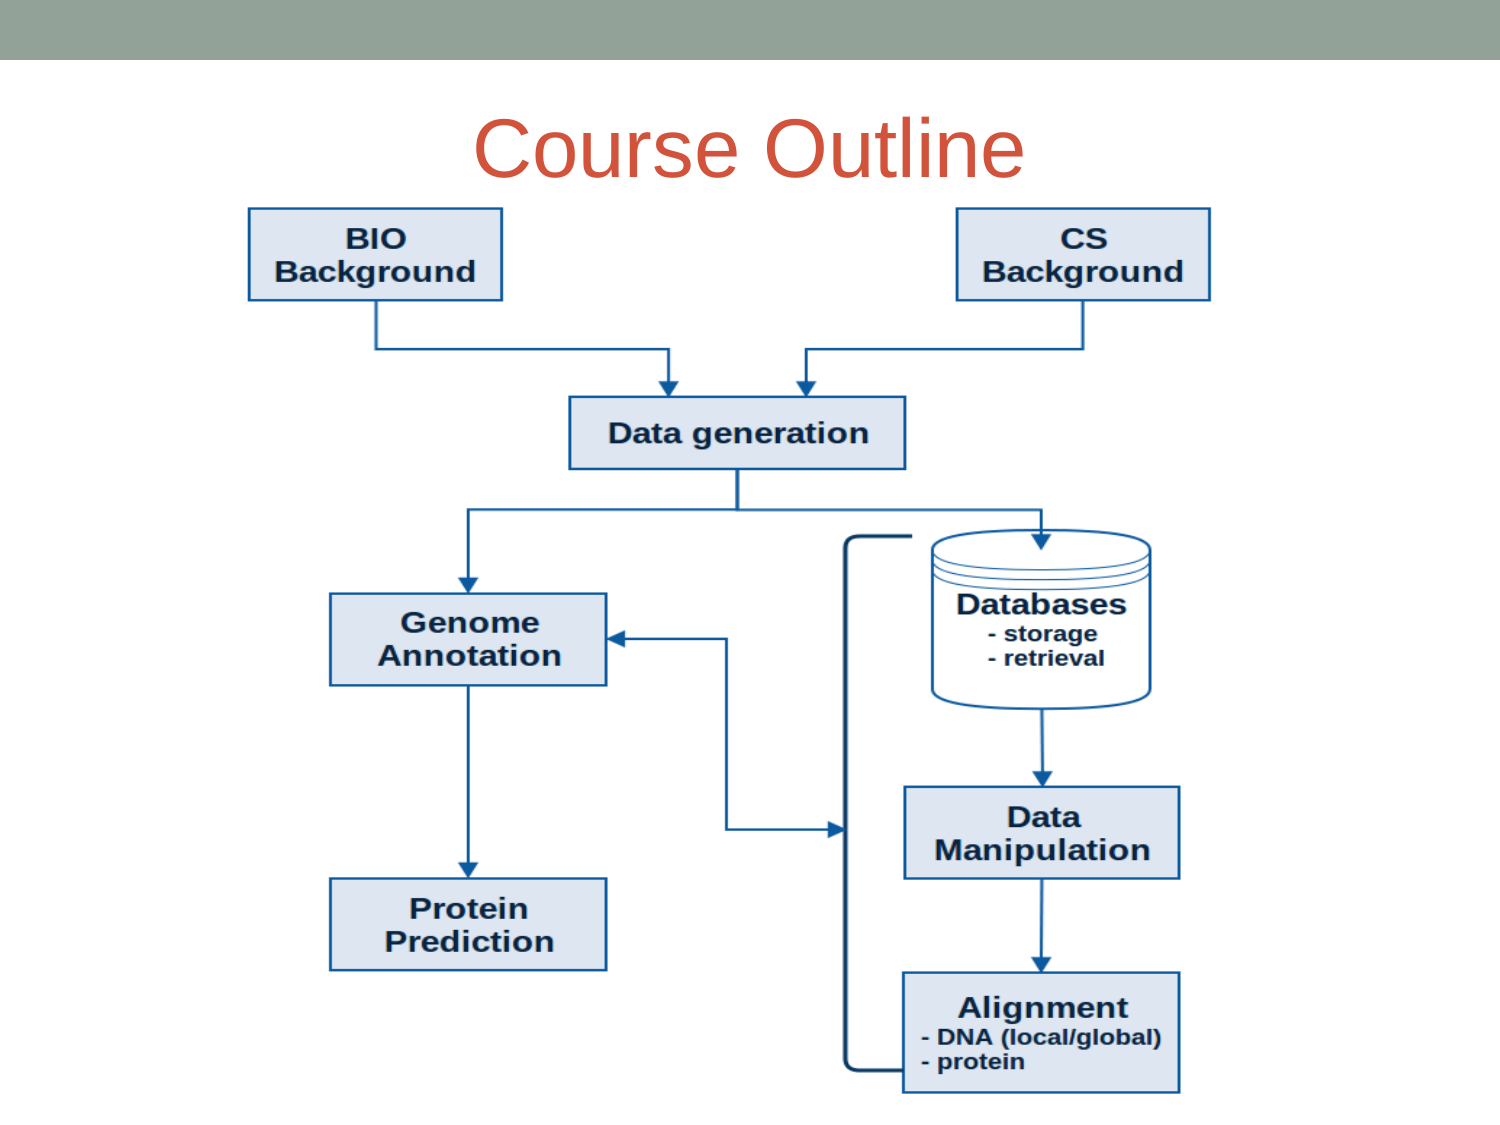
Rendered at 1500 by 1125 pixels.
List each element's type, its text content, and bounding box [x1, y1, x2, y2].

text_box Course Outline [75, 62, 1425, 225]
picture [219, 194, 1275, 1125]
